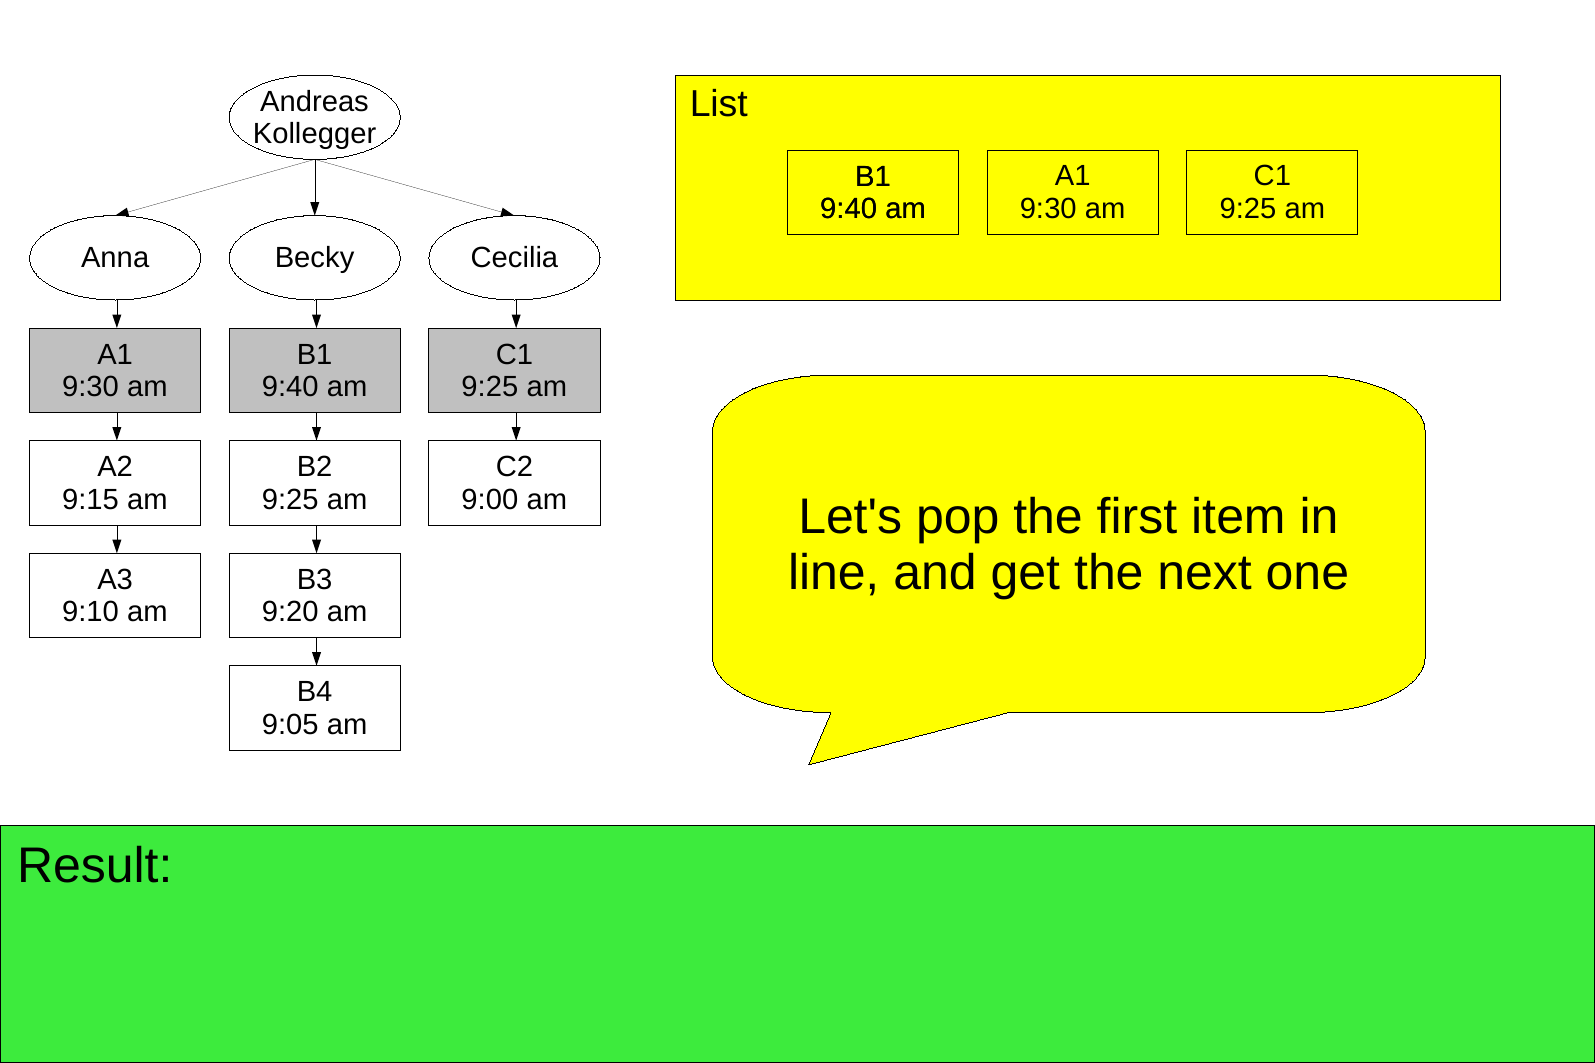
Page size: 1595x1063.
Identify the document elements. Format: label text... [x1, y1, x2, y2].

text_box [675, 75, 1501, 301]
text_box B1 9:40 am [229, 328, 401, 413]
text_box Cecilia [428, 215, 601, 301]
text_box A1 9:30 am [987, 150, 1159, 235]
text_box Andreas Kollegger [229, 75, 401, 160]
text_box Let's pop the first item in line, and get the next one [712, 375, 1426, 765]
text_box B4 9:05 am [229, 665, 401, 751]
text_box Result: [2, 829, 188, 901]
text_box A1 9:30 am [29, 328, 201, 413]
text_box B2 9:25 am [229, 440, 401, 526]
text_box B1 9:40 am [787, 150, 959, 235]
text_box Anna [29, 215, 201, 301]
text_box C1 9:25 am [1186, 150, 1358, 235]
text_box A3 9:10 am [29, 553, 201, 638]
text_box List [675, 75, 763, 132]
text_box B3 9:20 am [229, 553, 401, 638]
text_box C1 9:25 am [428, 328, 601, 413]
text_box C2 9:00 am [428, 440, 601, 526]
text_box Becky [229, 215, 401, 301]
text_box [0, 825, 1595, 1063]
text_box A2 9:15 am [29, 440, 201, 526]
